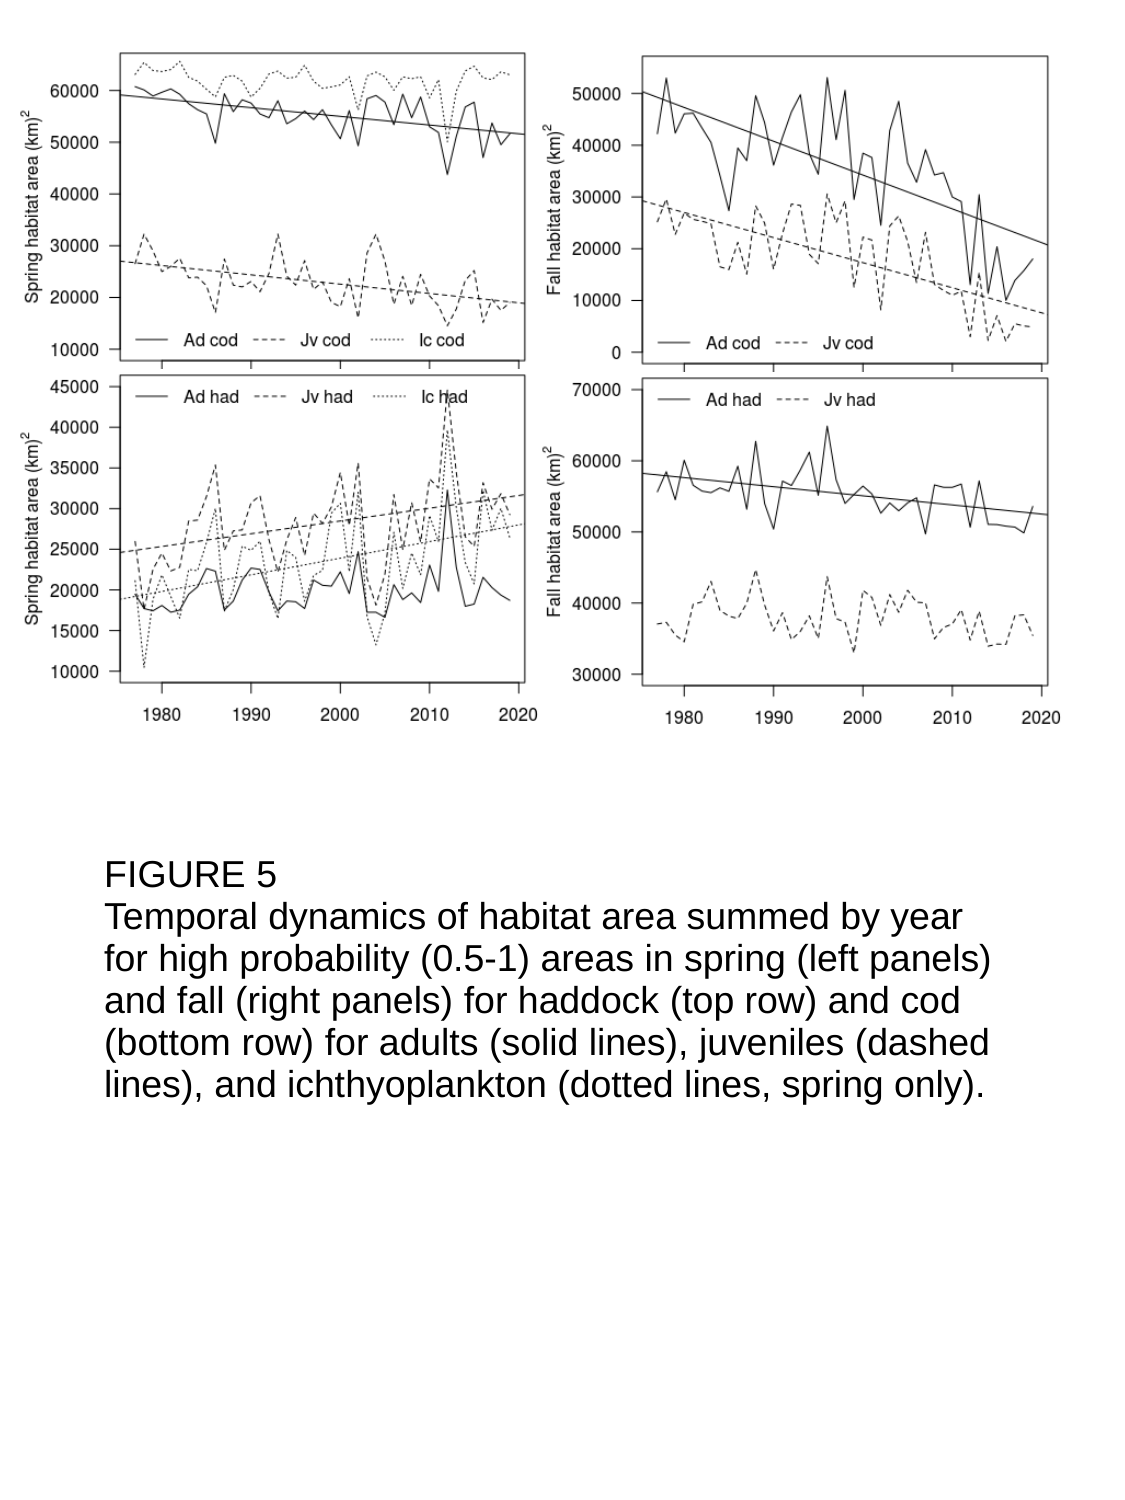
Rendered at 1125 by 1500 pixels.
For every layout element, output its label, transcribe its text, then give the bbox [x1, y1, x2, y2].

text_box FIGURE 5 Temporal dynamics of habitat area summed by year for high probability (0.5-1) areas in spring (left panels) and fall (right panels) for haddock (top row) and cod (bottom row) for adults (solid lines), juveniles (dashed lines), and ichthyoplankton (dotted lines, spring only). [89, 846, 1021, 1156]
picture [15, 48, 1063, 738]
